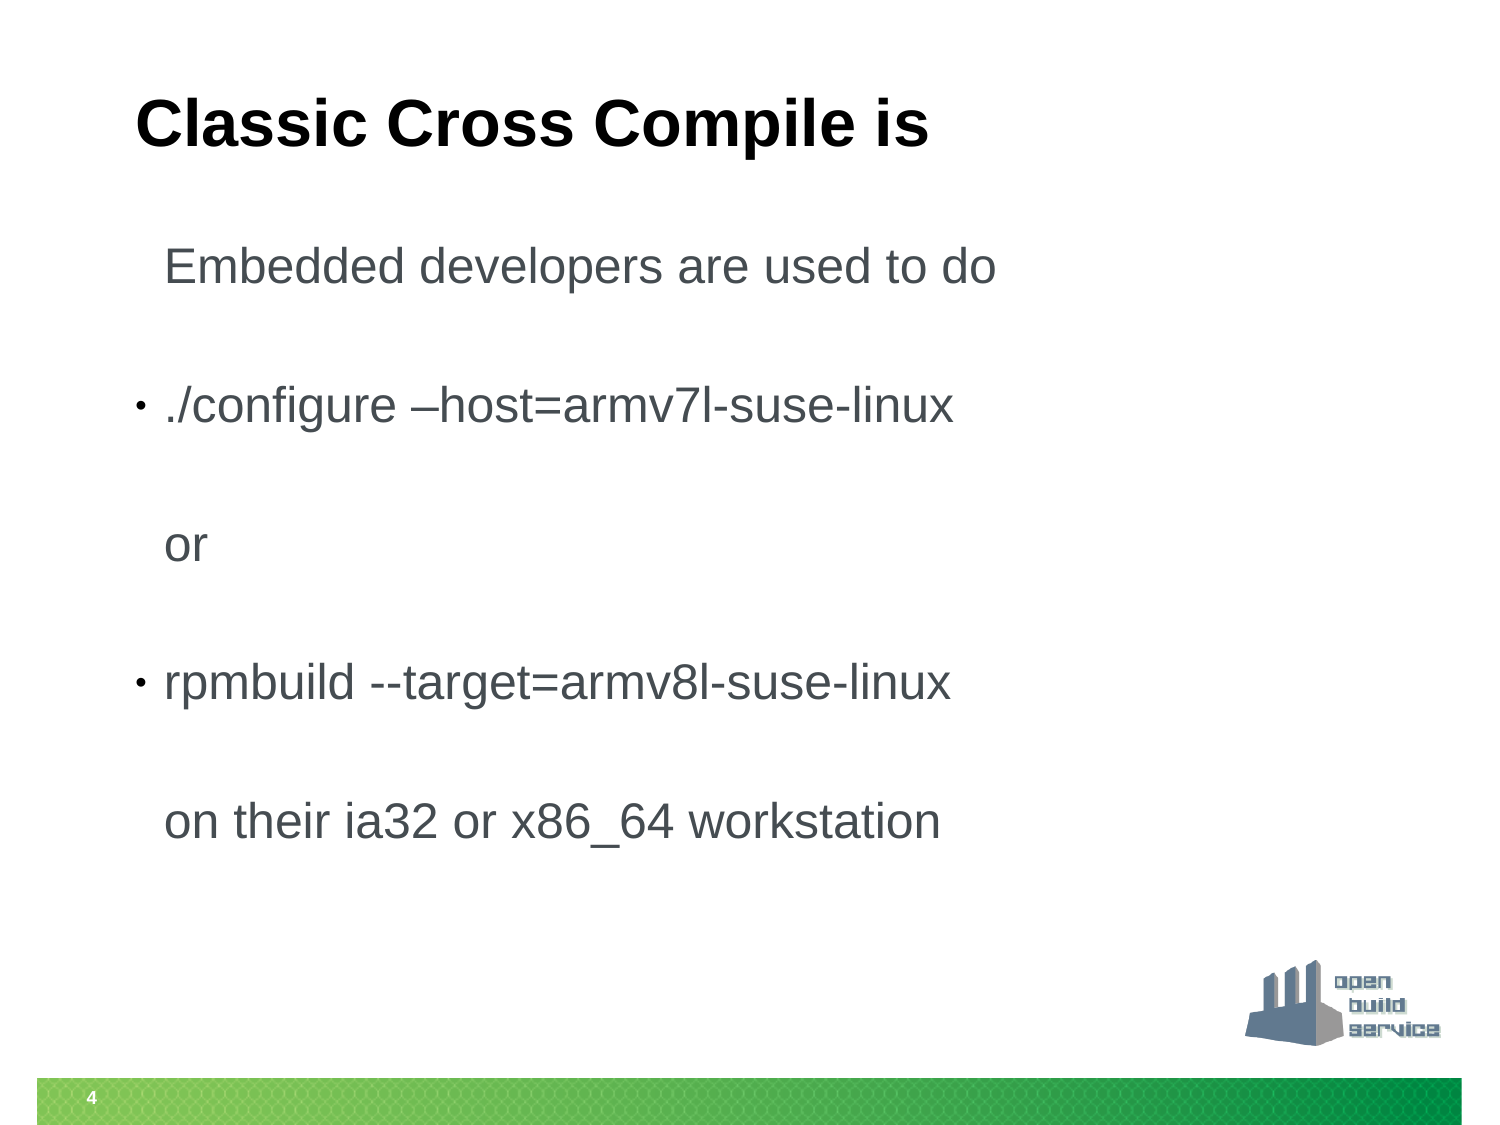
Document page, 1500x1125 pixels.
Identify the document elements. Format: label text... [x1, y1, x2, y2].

list Embedded developers are used to do ./configure –host=armv7l-suse-linux or rpmbuild --target=armv8l-suse-linux on their ia32 or x86_64 workstation [135, 238, 1372, 892]
title Classic Cross Compile is [135, 41, 1372, 204]
picture [1245, 960, 1441, 1046]
picture [37, 1078, 1462, 1125]
